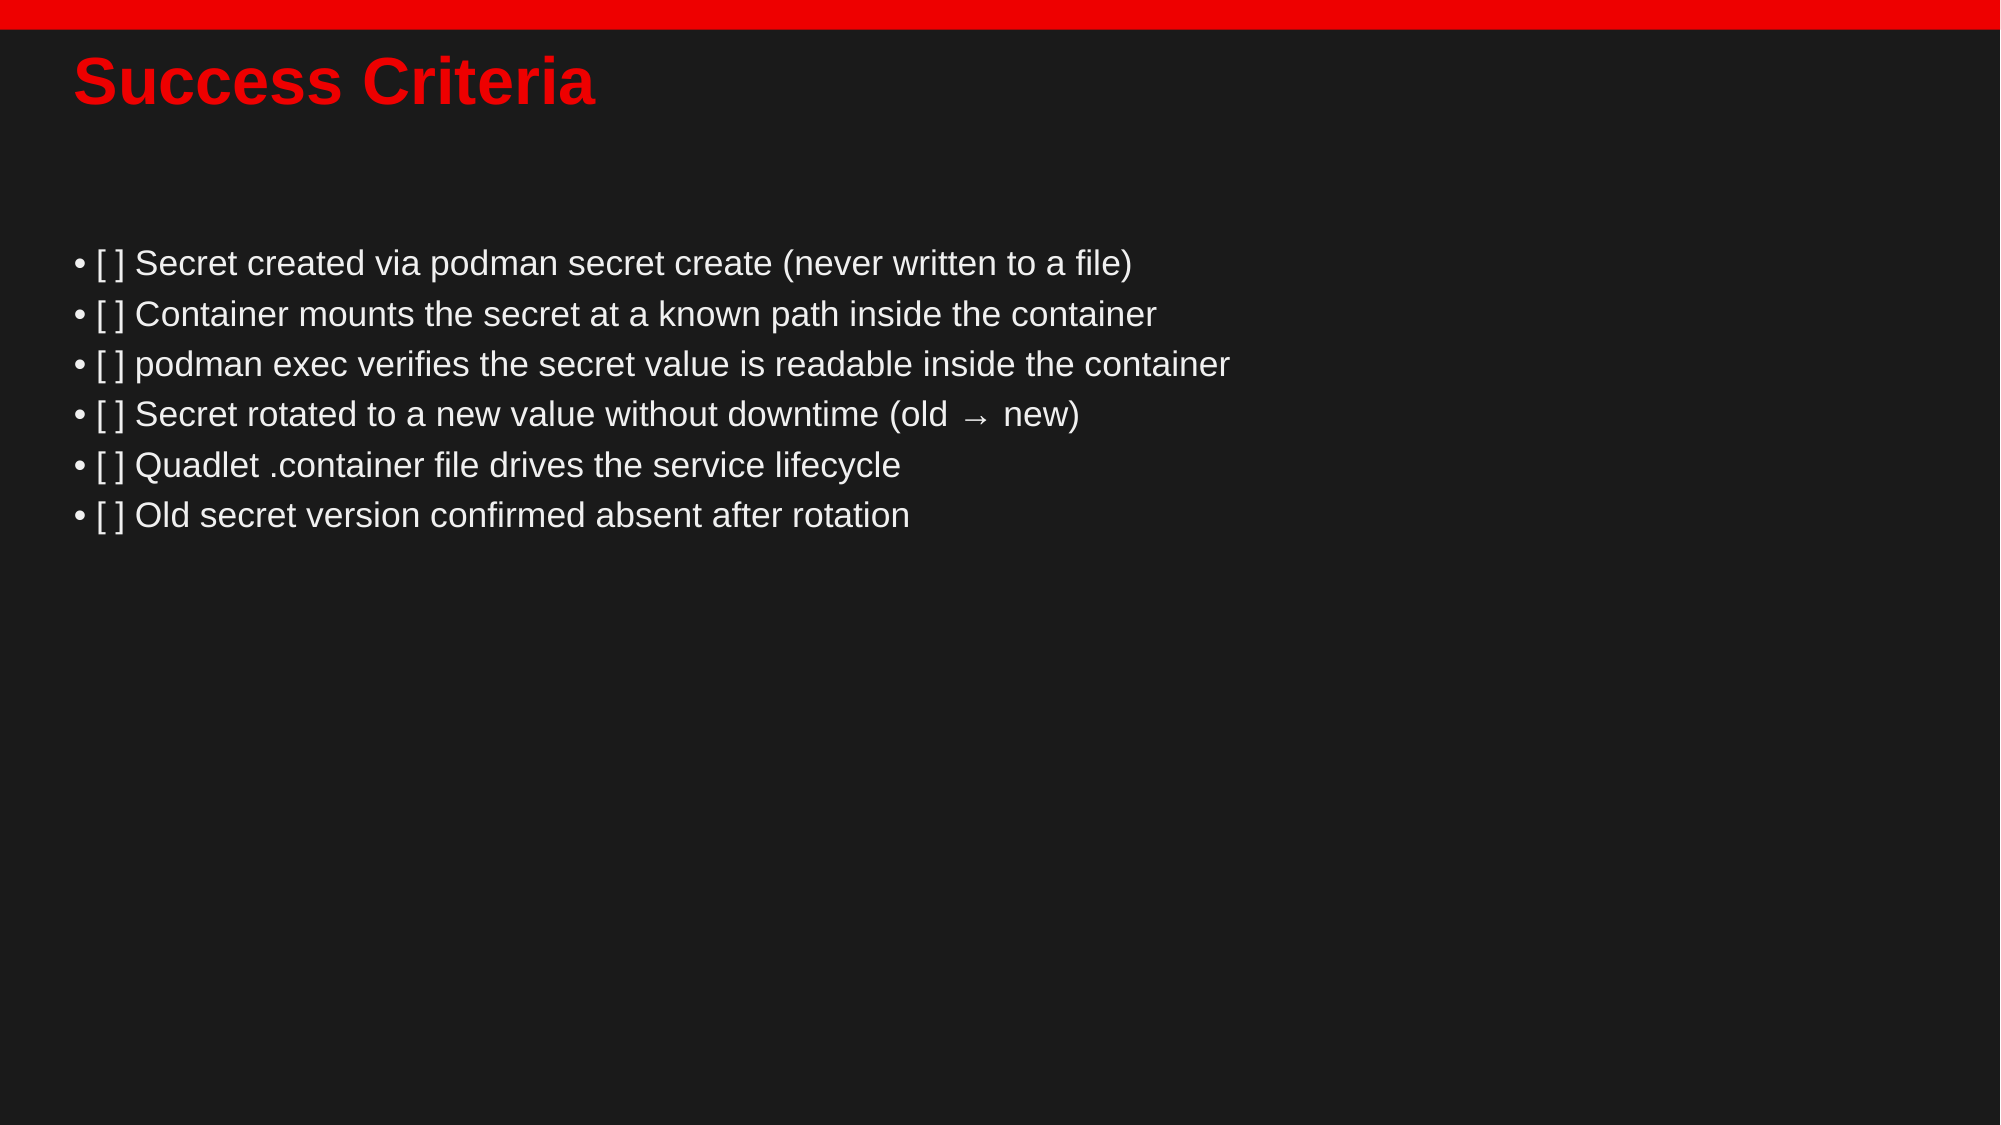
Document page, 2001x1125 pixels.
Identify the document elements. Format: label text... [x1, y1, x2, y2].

text_box [0, 0, 2001, 30]
text_box Success Criteria [59, 36, 1942, 208]
text_box • [ ] Secret created via podman secret create (never written to a file) • [ ] Container mounts the secret at a known path inside the container • [ ] podman exec verifies the secret value is readable inside the container • [ ] Secret rotated to a new value without downtime (old → new) • [ ] Quadlet .container file drives the service lifecycle • [ ] Old secret version confirmed absent after rotation [59, 236, 1942, 1037]
